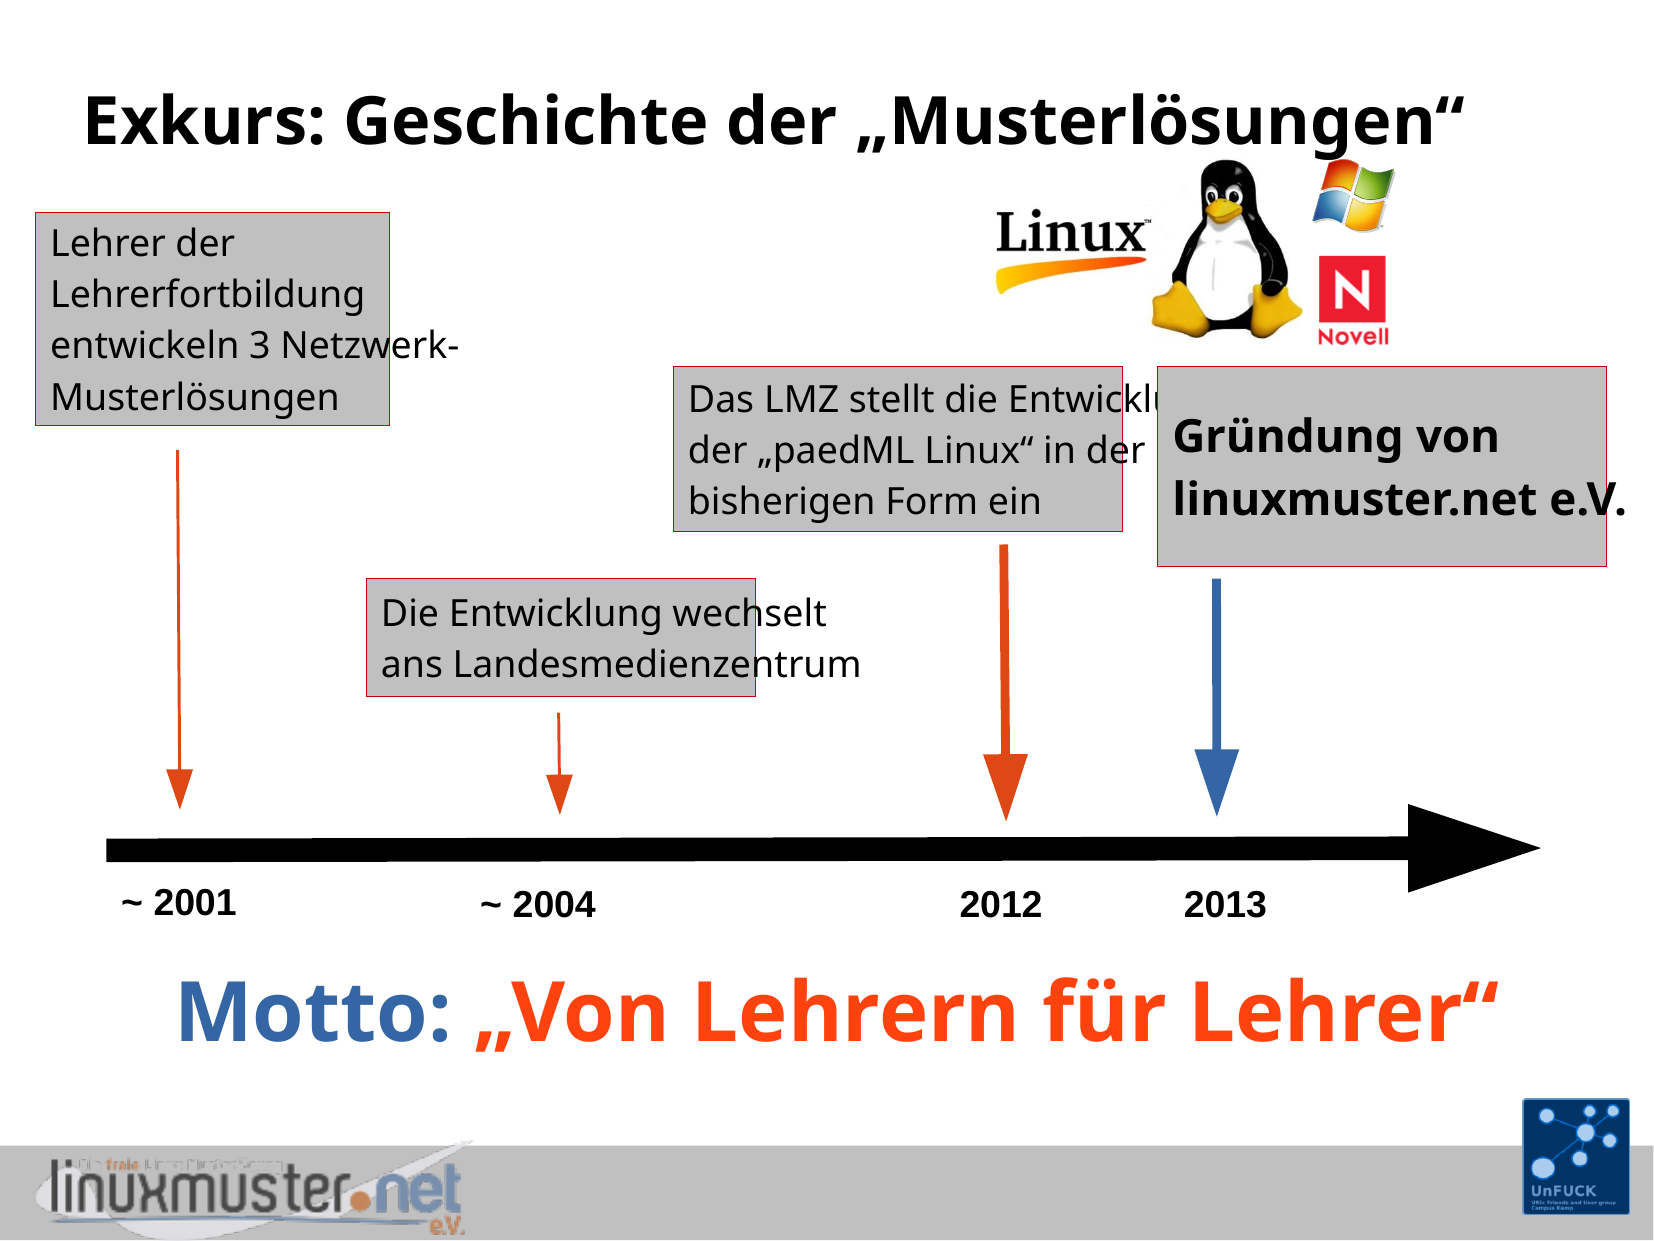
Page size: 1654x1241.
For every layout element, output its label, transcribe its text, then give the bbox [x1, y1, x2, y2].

picture [992, 157, 1398, 353]
text_box Die Entwicklung wechselt ans Landesmedienzentrum [366, 578, 756, 697]
text_box ~ 2001 [106, 874, 272, 931]
text_box Motto: „Von Lehrern für Lehrer“ [159, 944, 1453, 1054]
text_box Gründung von linuxmuster.net e.V. [1157, 366, 1607, 567]
text_box ~ 2004 [465, 876, 631, 934]
picture [1310, 157, 1398, 235]
picture [36, 1140, 473, 1241]
picture [1522, 1098, 1630, 1215]
text_box Lehrer der Lehrerfortbildung entwickeln 3 Netzwerk- Musterlösungen [35, 212, 390, 426]
title Exkurs: Geschichte der „Musterlösungen“ [82, 49, 1571, 189]
text_box Das LMZ stellt die Entwicklung der „paedML Linux“ in der bisherigen Form ein [673, 366, 1123, 532]
text_box 2013 [1169, 876, 1335, 934]
text_box 2012 [944, 876, 1111, 934]
